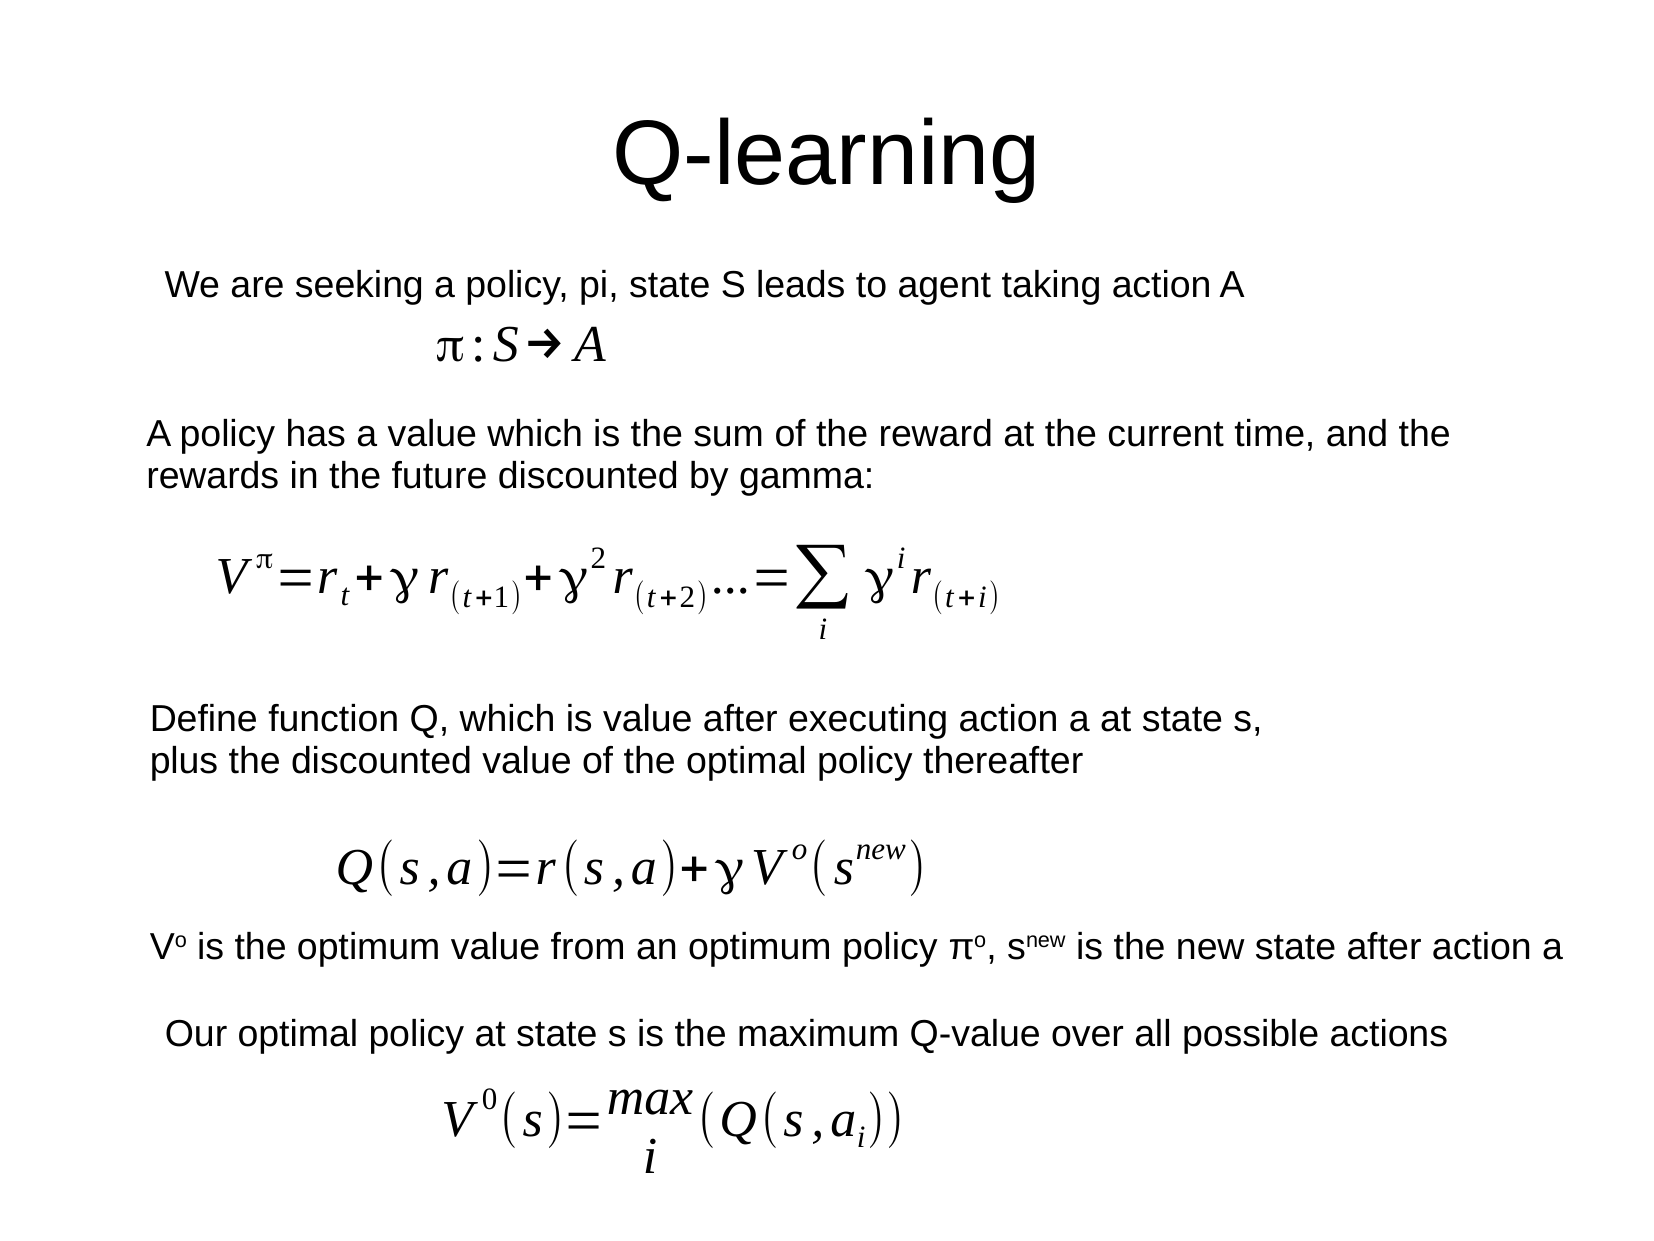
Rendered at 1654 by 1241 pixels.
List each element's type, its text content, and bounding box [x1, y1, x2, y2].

text_box Define function Q, which is value after executing action a at state s, plus the discounted value of the optimal policy thereafter [135, 690, 1336, 789]
text_box Our optimal policy at state s is the maximum Q-value over all possible actions [150, 1005, 1464, 1062]
text_box A policy has a value which is the sum of the reward at the current time, and the rewards in the future discounted by gamma: [131, 405, 1501, 504]
chart [428, 315, 616, 373]
chart [209, 540, 1006, 647]
chart [329, 831, 933, 901]
chart [435, 1067, 911, 1186]
text_box We are seeking a policy, pi, state S leads to agent taking action A [149, 256, 1261, 314]
title Q-learning [82, 49, 1571, 257]
text_box Vo is the optimum value from an optimum policy πo, snew is the new state after action a [135, 918, 1579, 976]
